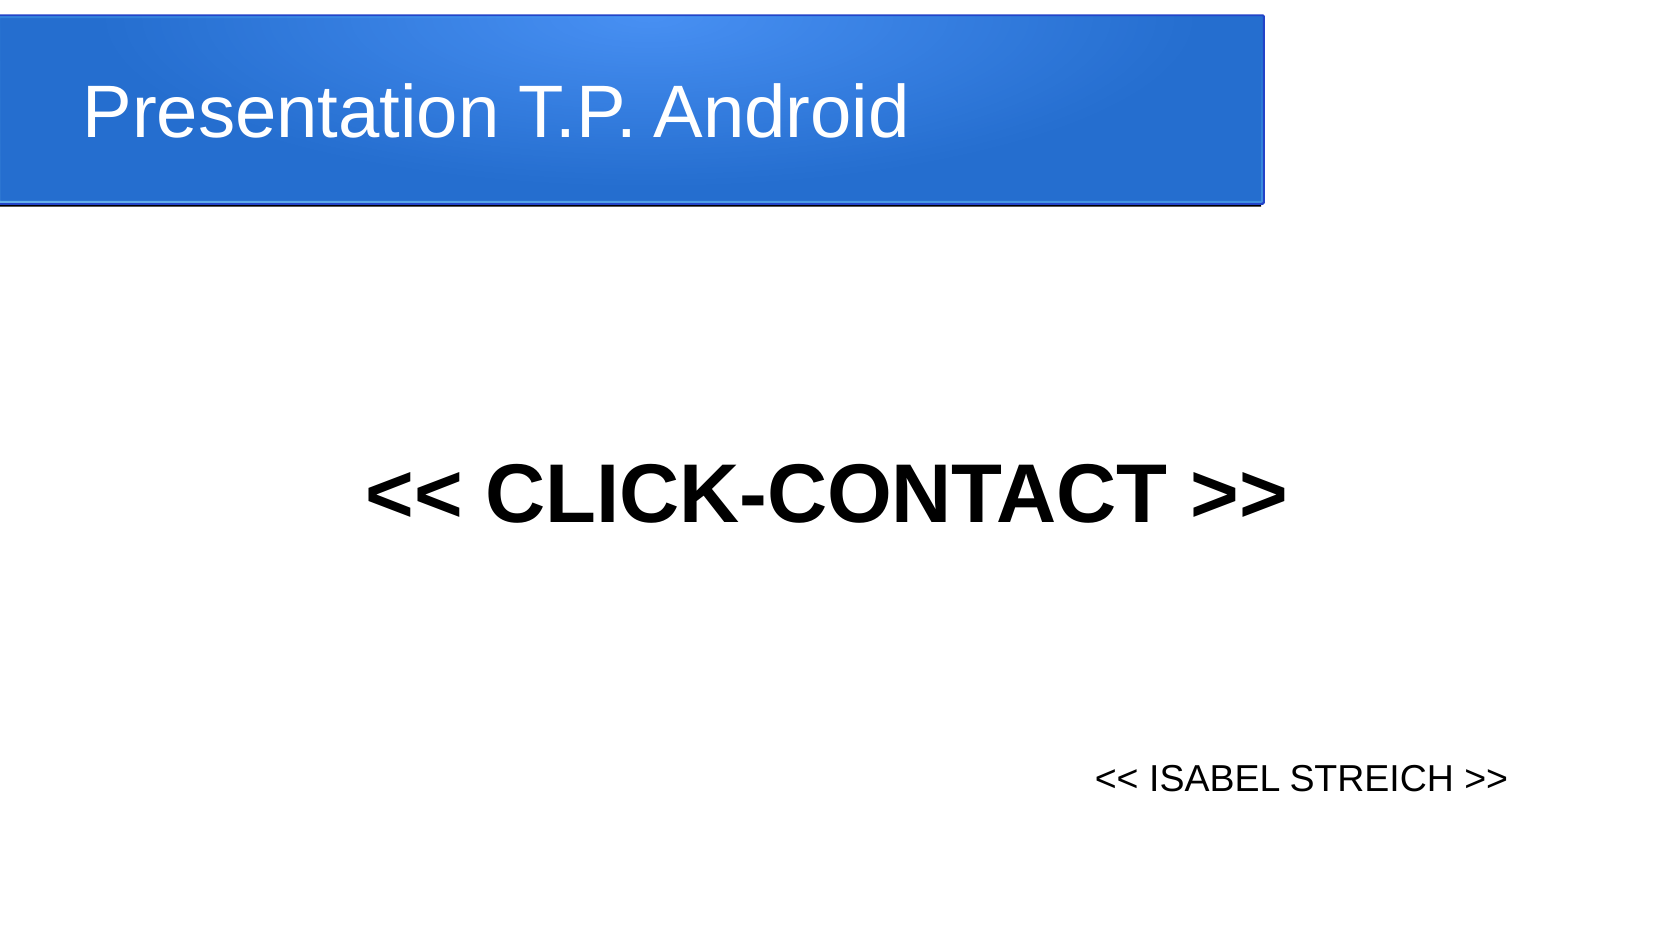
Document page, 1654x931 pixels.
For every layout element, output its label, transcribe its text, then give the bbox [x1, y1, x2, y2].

title Presentation T.P. Android [82, 35, 1235, 189]
text_box << ISABEL STREICH >> [1080, 750, 1531, 822]
subtitle << CLICK-CONTACT >> [82, 224, 1571, 764]
